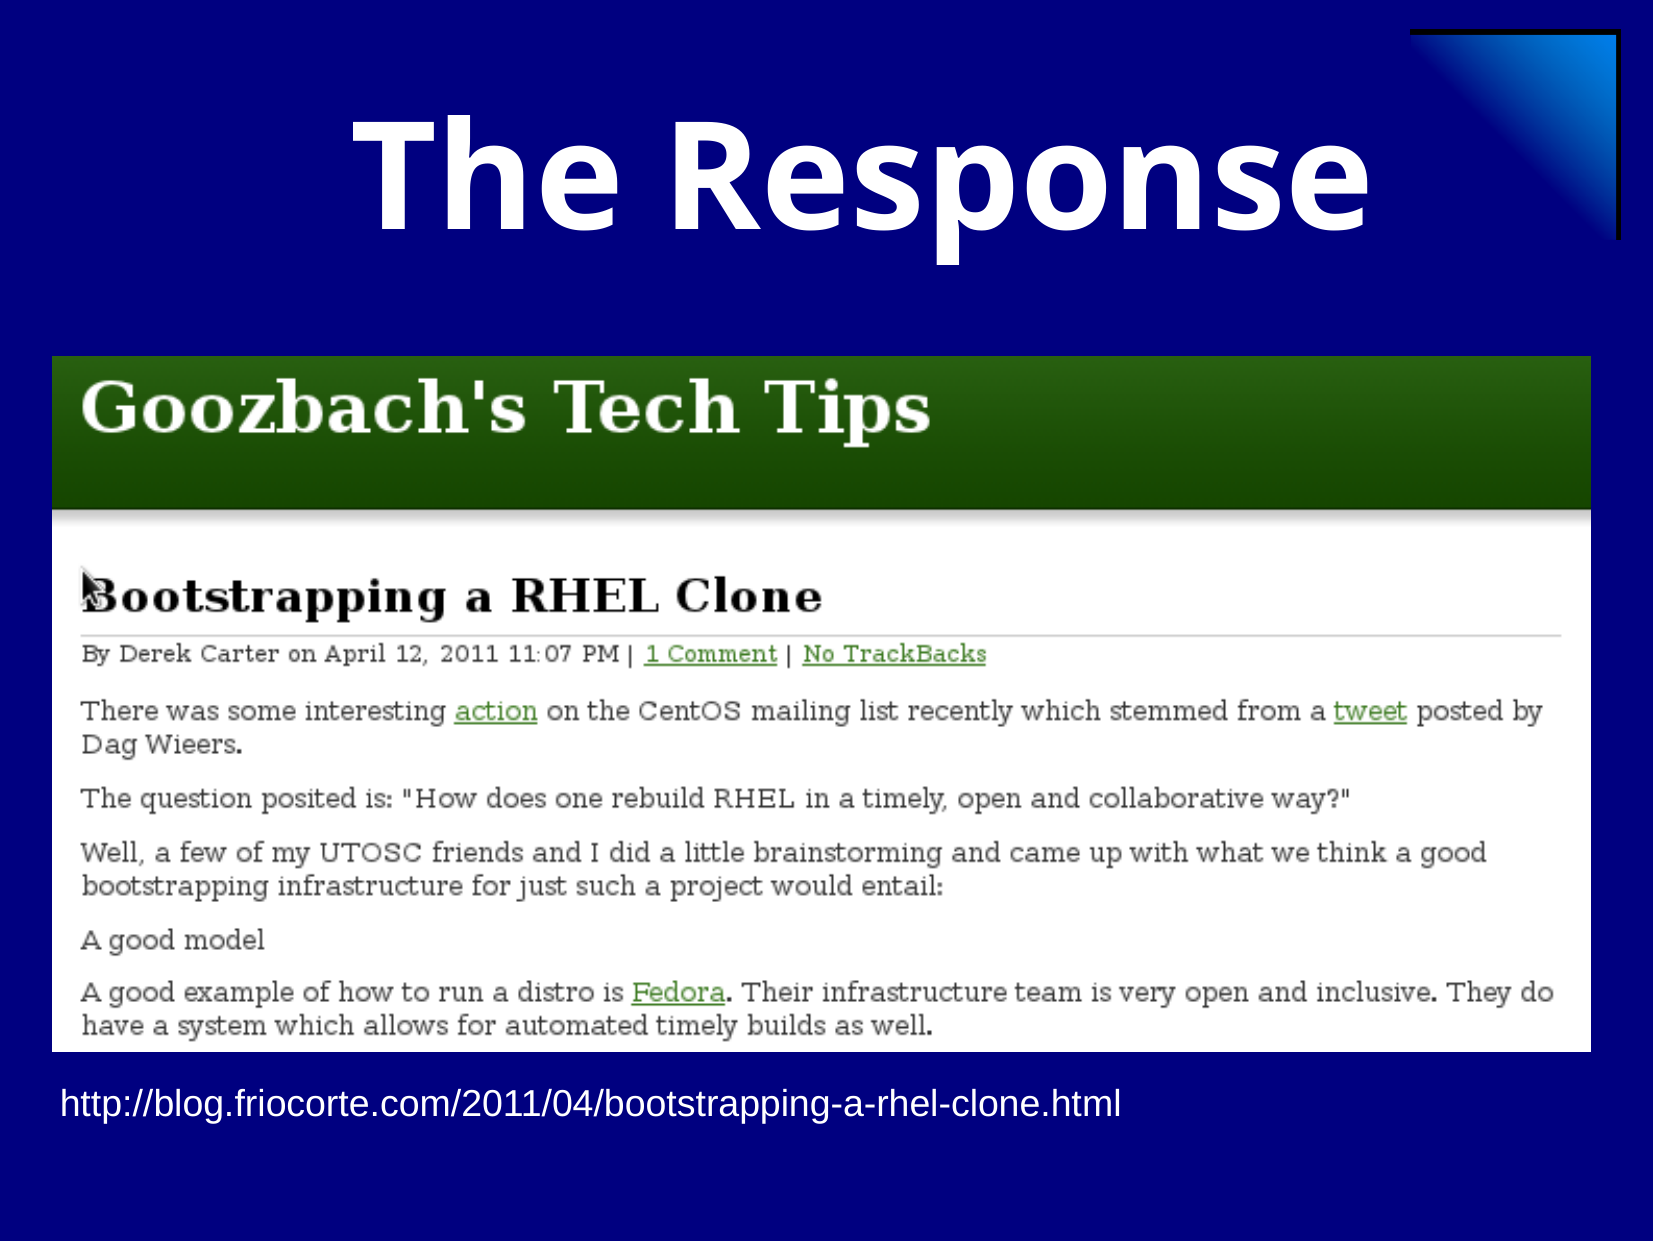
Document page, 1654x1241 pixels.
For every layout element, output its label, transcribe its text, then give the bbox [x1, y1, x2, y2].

picture [1410, 29, 1621, 241]
text_box http://blog.friocorte.com/2011/04/bootstrapping-a-rhel-clone.html [45, 1074, 1140, 1132]
text_box The Response [240, 74, 1485, 269]
picture [52, 356, 1591, 1052]
